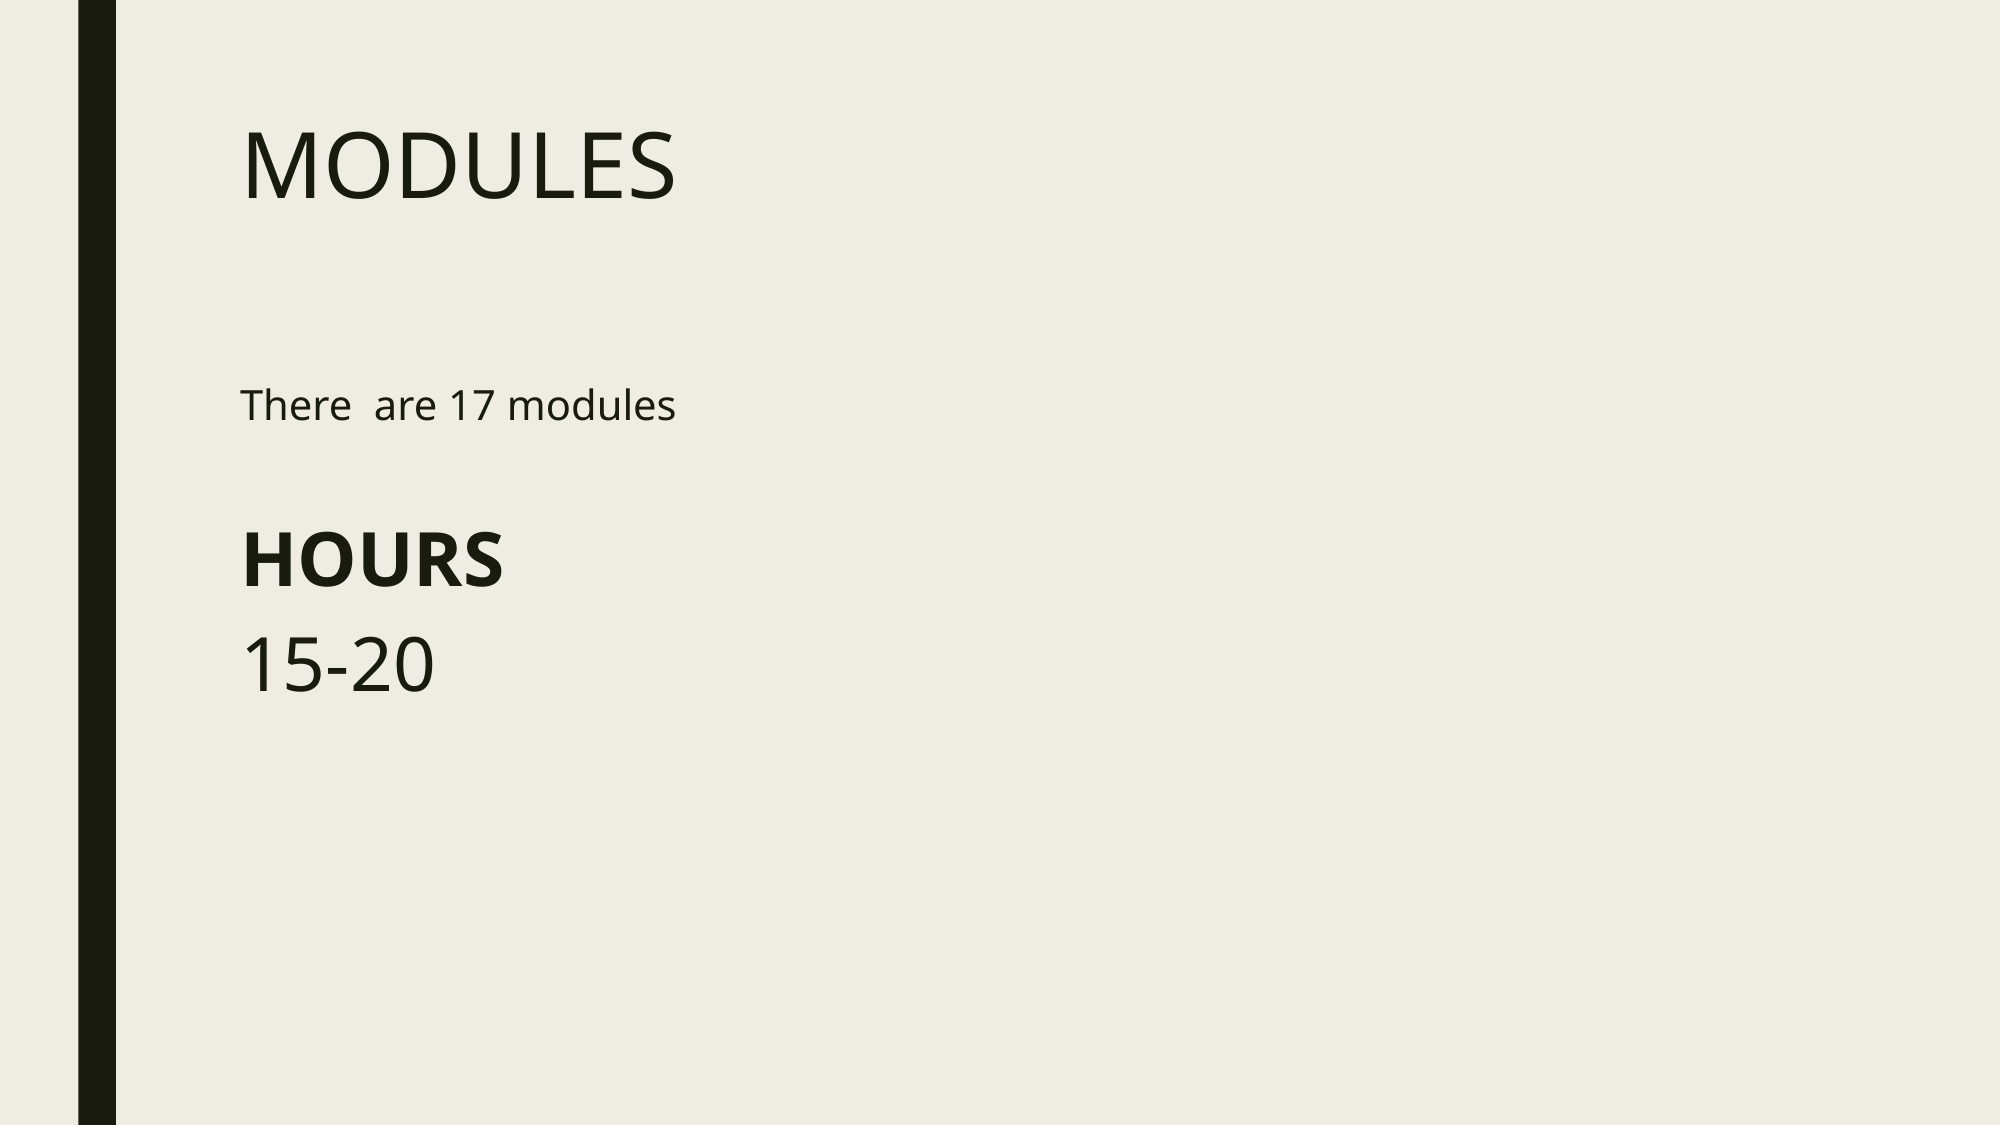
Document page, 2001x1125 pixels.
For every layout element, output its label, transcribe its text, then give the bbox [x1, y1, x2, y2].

title MODULES [225, 112, 1801, 357]
list There are 17 modules HOURS 15-20 [225, 375, 1801, 963]
